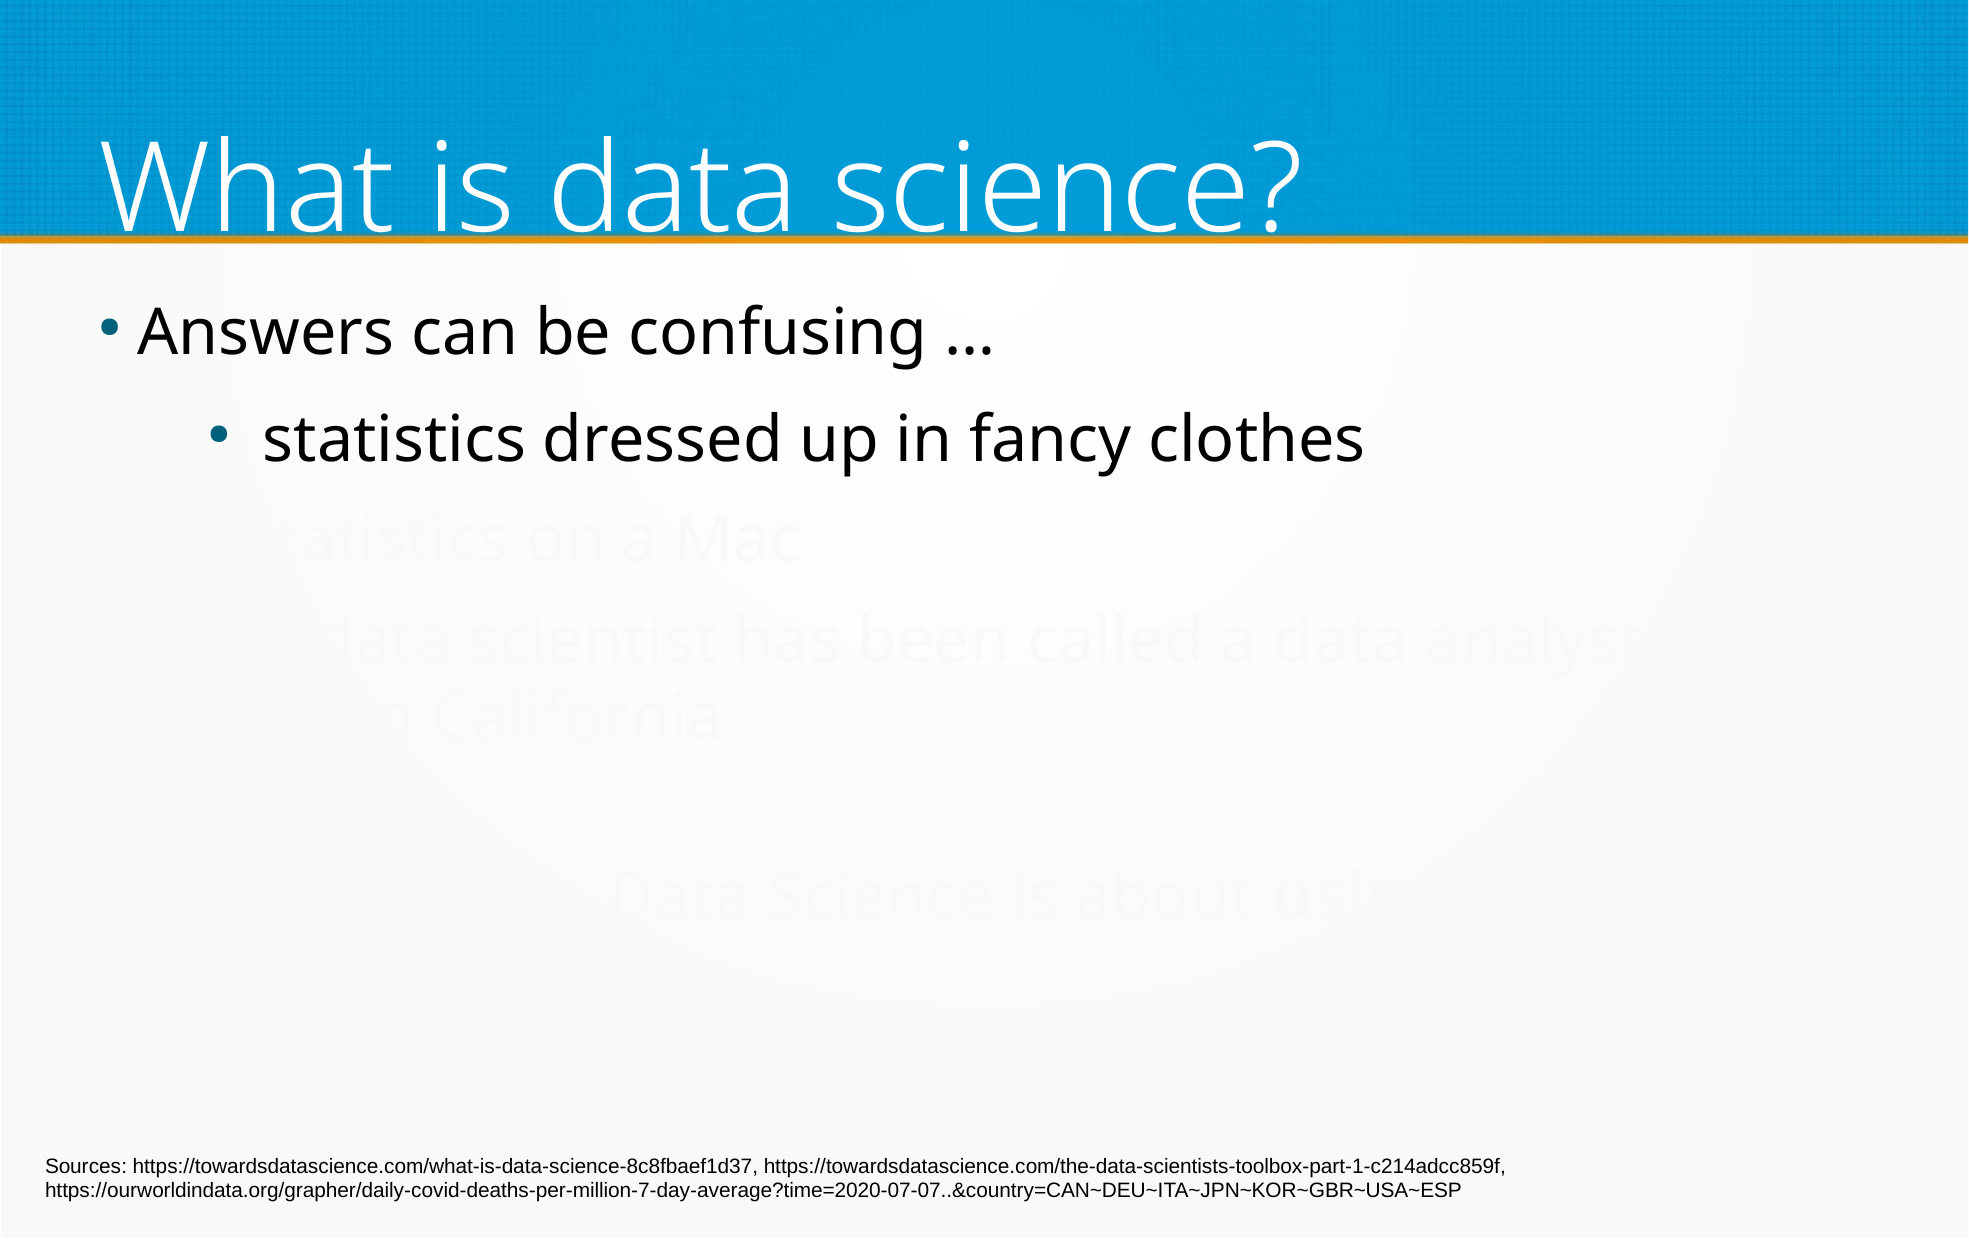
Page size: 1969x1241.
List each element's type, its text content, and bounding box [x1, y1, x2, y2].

title What is data science? [98, 49, 1870, 257]
list Answers can be confusing … statistics dressed up in fancy clothes statistics on a Mac a data scientist has been called a data analyst who lives in California In broad terms, Data Science is about using data to answer questions [98, 290, 1870, 1010]
text_box Sources: https://towardsdatascience.com/what-is-data-science-8c8fbaef1d37, https://towardsdatascience.com/the-data-scientists-toolbox-part-1-c214adcc859f,https://ourworldindata.org/grapher/daily-covid-deaths-per-million-7-day-average?time=2020-07-07..&country=CAN~DEU~ITA~JPN~KOR~GBR~USA~ESP [45, 1155, 1968, 1241]
picture [0, 233, 1969, 1241]
